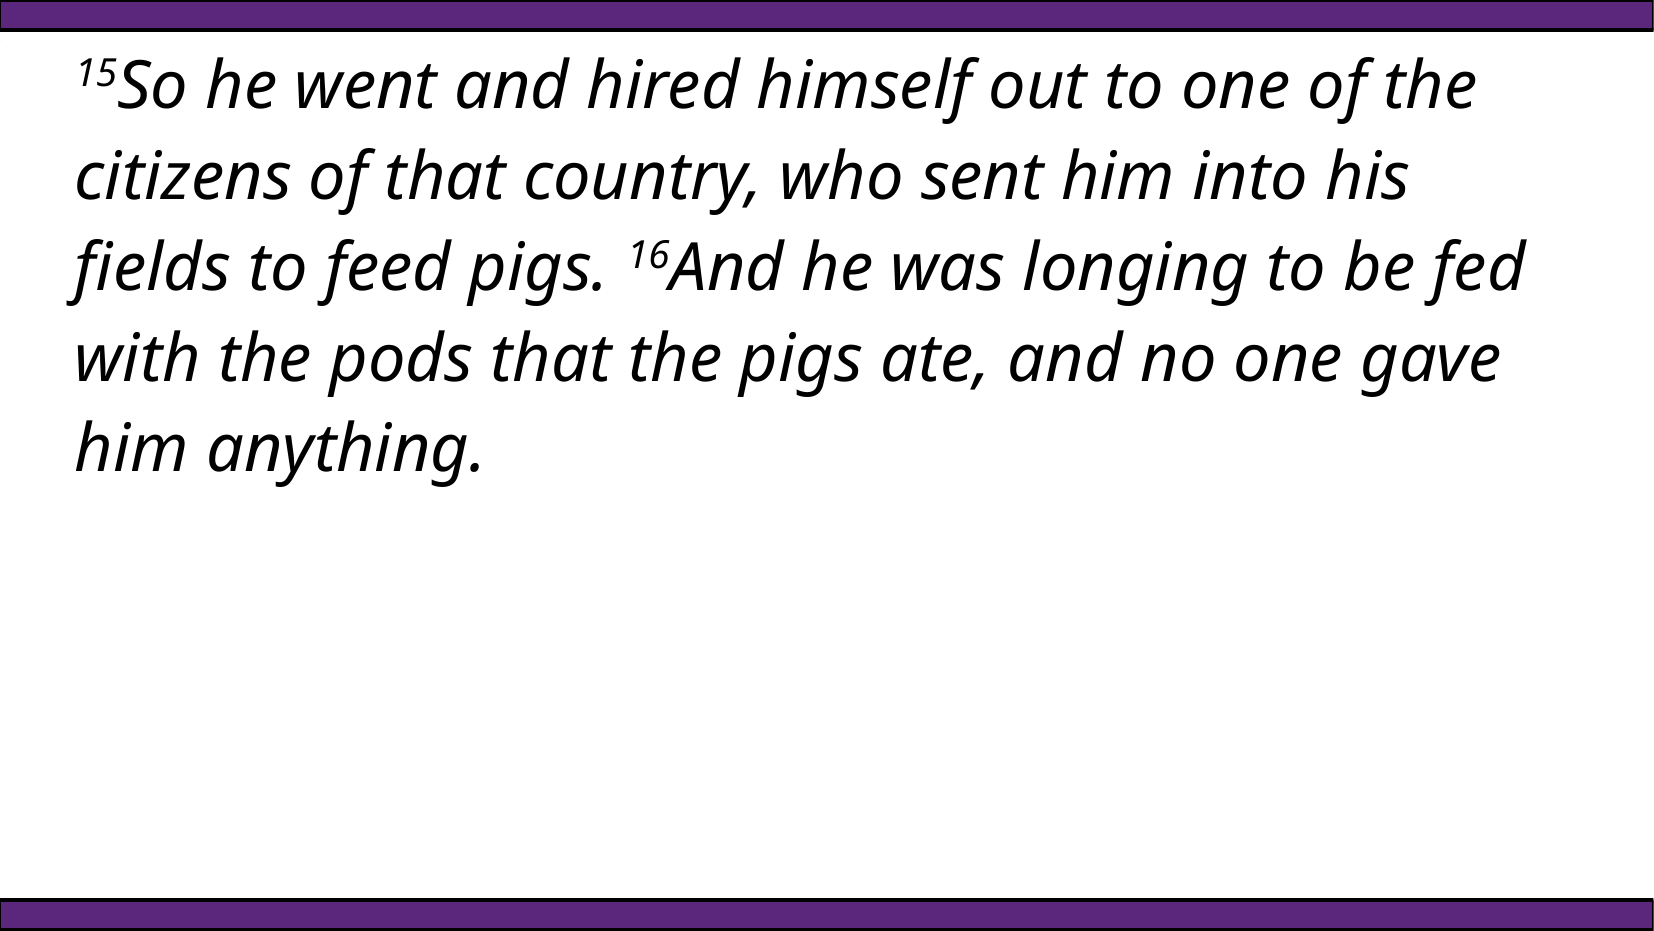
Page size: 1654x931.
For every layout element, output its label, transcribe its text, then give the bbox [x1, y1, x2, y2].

picture [0, 31, 1654, 900]
text_box [0, 0, 1654, 31]
text_box [0, 900, 1654, 931]
text_box 15So he went and hired himself out to one of the citizens of that country, who sent him into his fields to feed pigs. 16And he was longing to be fed with the pods that the pigs ate, and no one gave him anything. [60, 30, 1591, 489]
